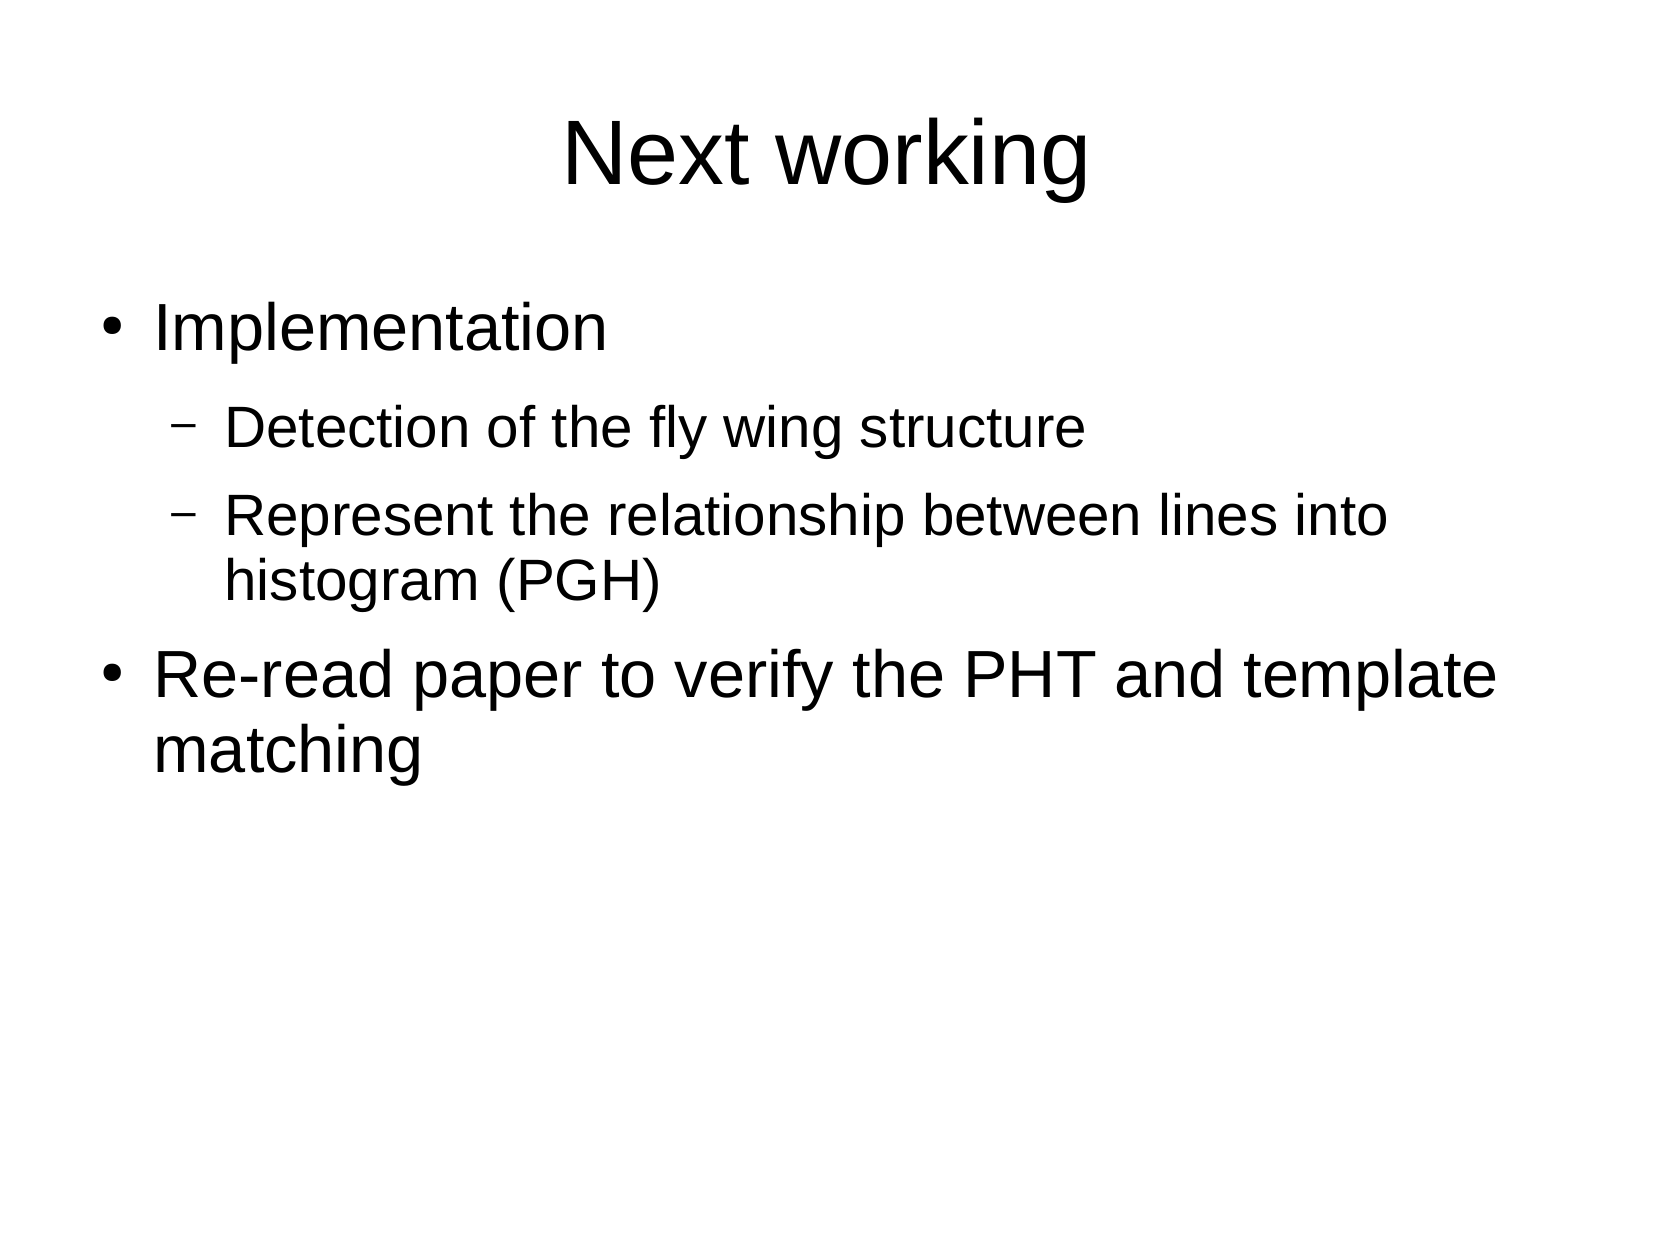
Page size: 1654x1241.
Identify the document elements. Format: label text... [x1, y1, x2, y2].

list Implementation Detection of the fly wing structure Represent the relationship between lines into histogram (PGH) Re-read paper to verify the PHT and template matching [82, 290, 1571, 1010]
title Next working [82, 49, 1571, 257]
